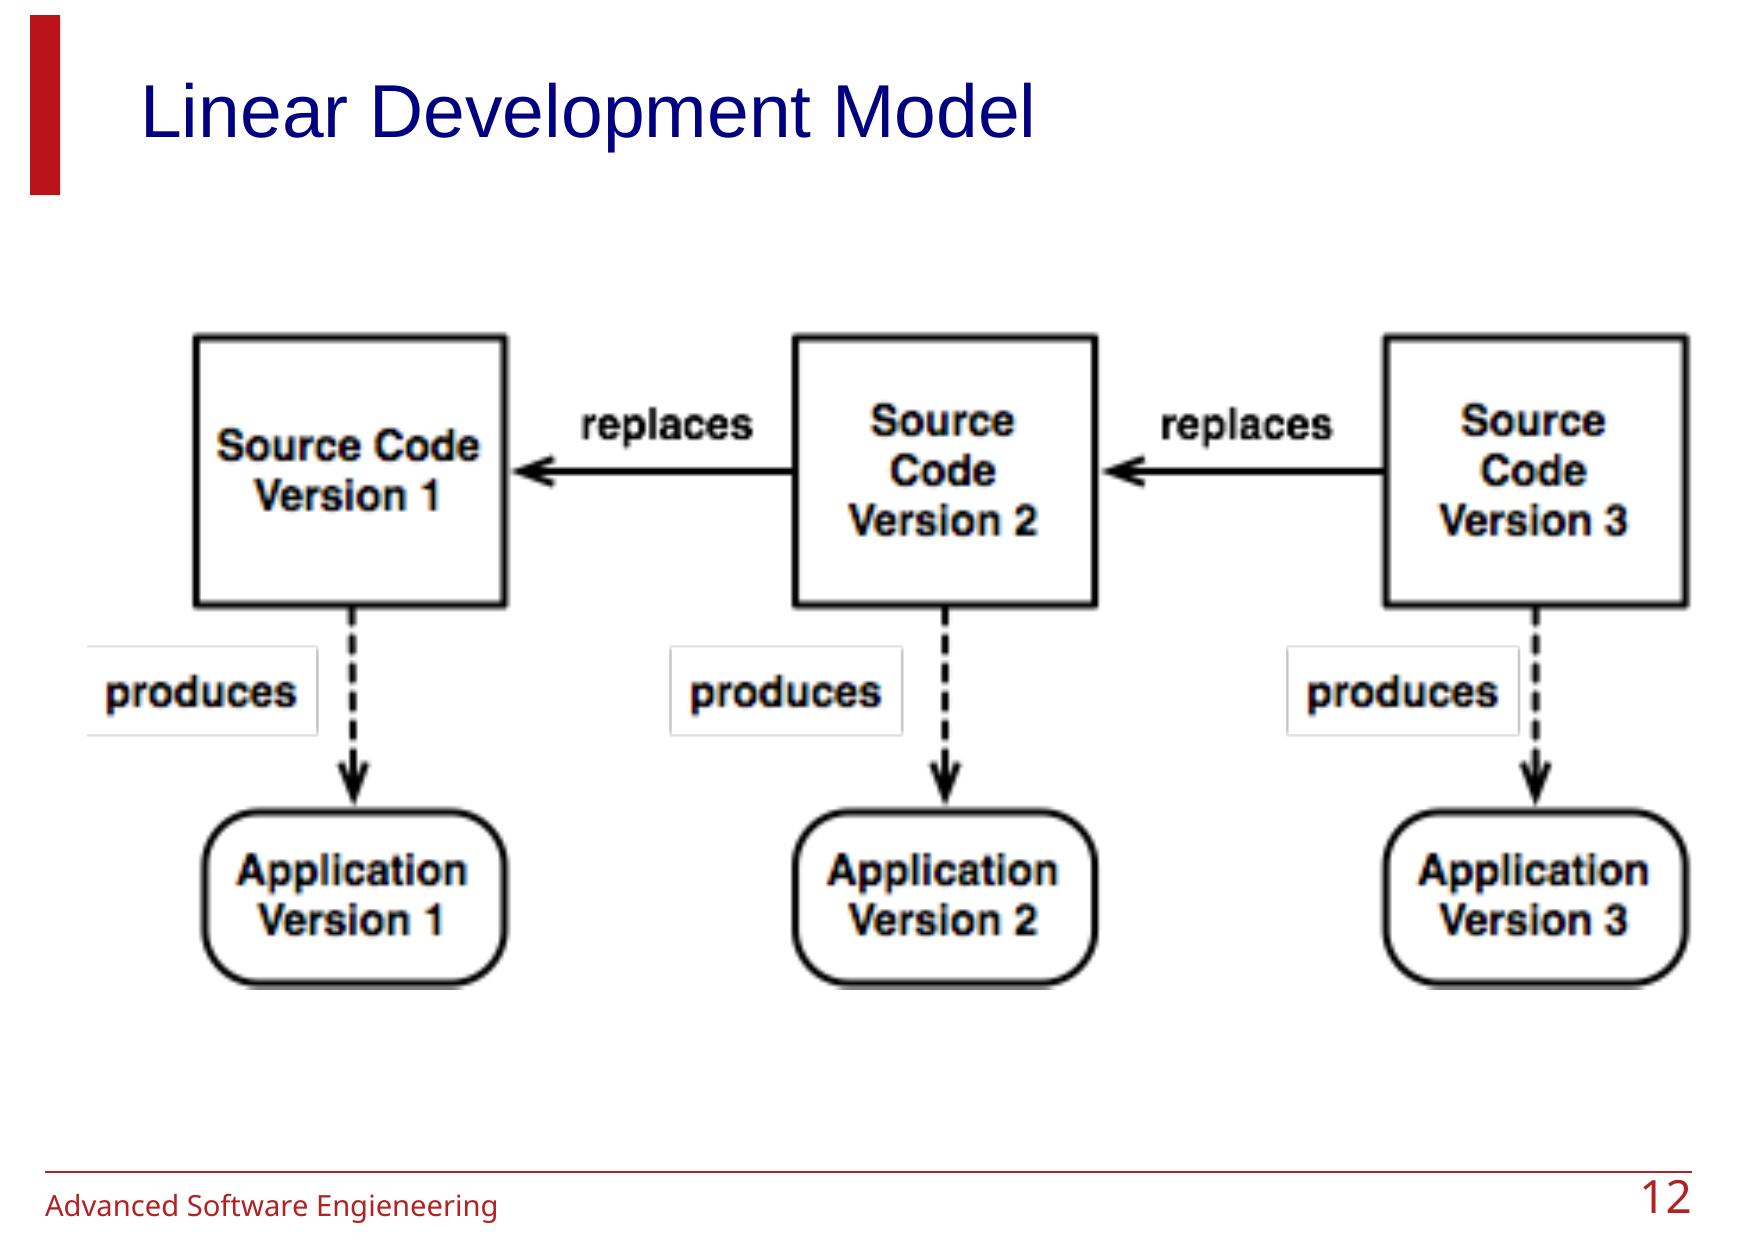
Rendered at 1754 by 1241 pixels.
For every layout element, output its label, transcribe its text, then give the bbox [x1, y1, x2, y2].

picture [87, 330, 1695, 990]
title Linear Development Model [90, 19, 1726, 196]
